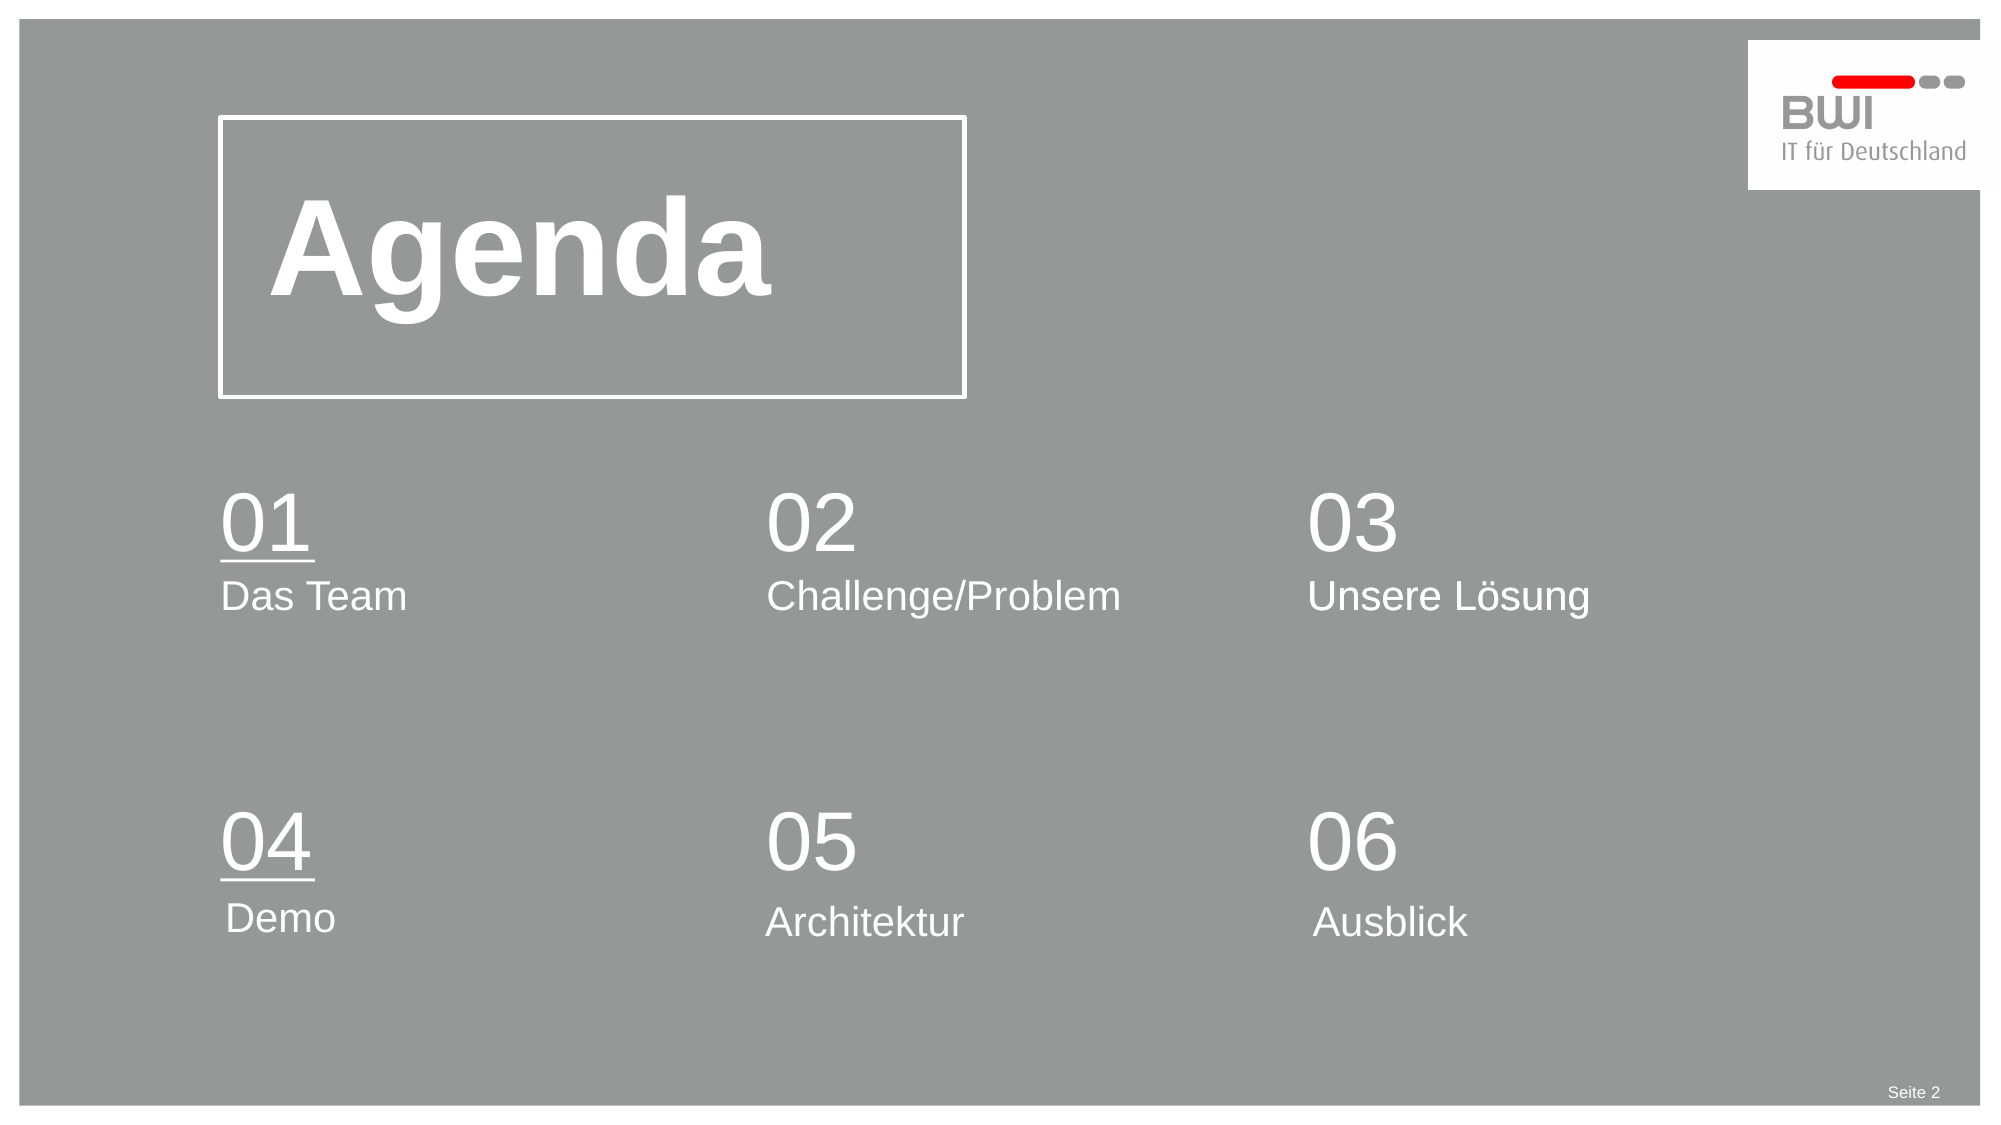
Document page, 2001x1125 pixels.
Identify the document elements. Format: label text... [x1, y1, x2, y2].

picture [1748, 40, 2000, 190]
list Challenge/Problem [766, 574, 1239, 728]
list 06 [1307, 798, 1780, 882]
list Unsere Lösung [1307, 574, 1780, 728]
list Ausblick [1312, 900, 1785, 1054]
list Architektur [765, 900, 1238, 1054]
list 04 [220, 798, 693, 882]
list 01 [220, 479, 693, 563]
list 02 [220, 559, 315, 563]
list 02 [766, 479, 1239, 563]
title Agenda [220, 117, 965, 398]
list 05 [766, 798, 1239, 882]
slide_number Seite <number> [1820, 1079, 1945, 1104]
list 01 [220, 878, 315, 882]
list 03 [1307, 479, 1780, 563]
list Demo [225, 896, 698, 1051]
list Das Team [220, 574, 693, 728]
